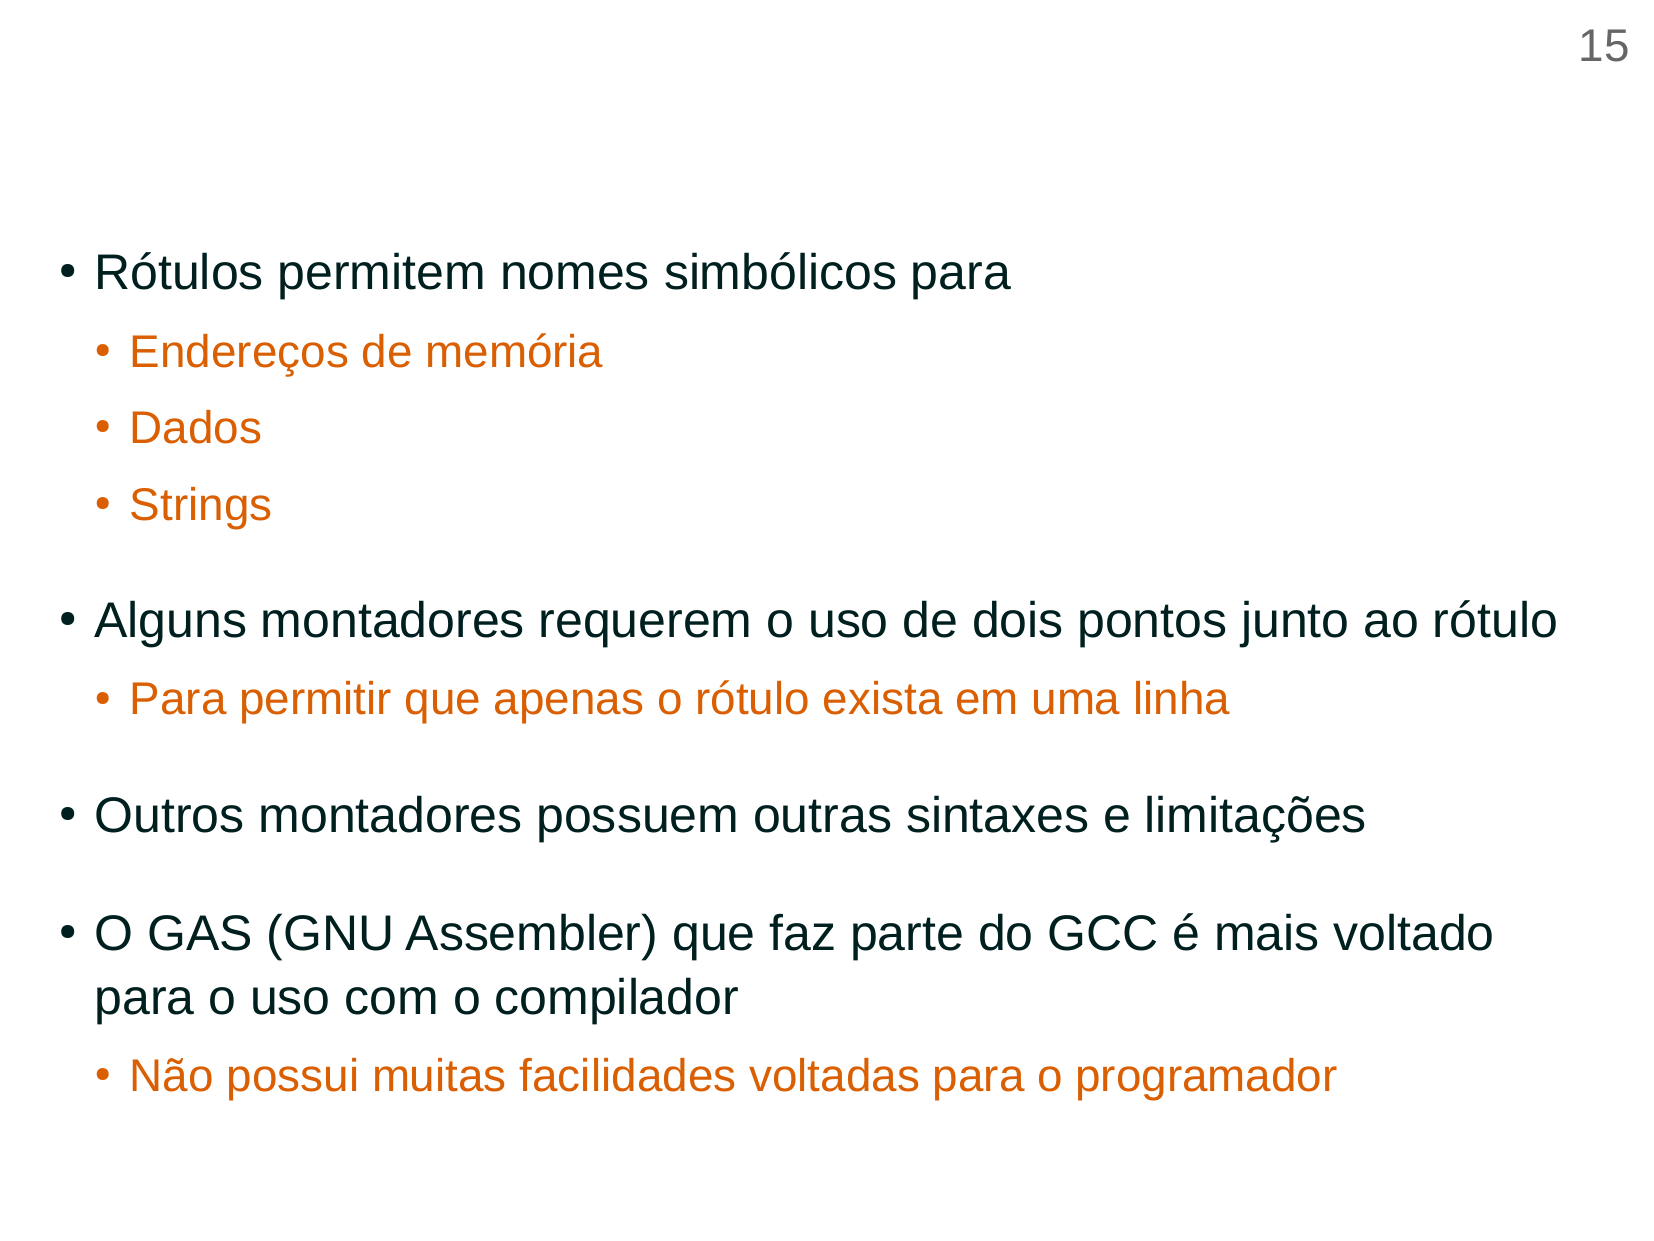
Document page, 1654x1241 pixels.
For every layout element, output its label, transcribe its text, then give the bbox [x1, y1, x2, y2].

list Rótulos permitem nomes simbólicos para Endereços de memória Dados Strings Alguns montadores requerem o uso de dois pontos junto ao rótulo Para permitir que apenas o rótulo exista em uma linha Outros montadores possuem outras sintaxes e limitações O GAS (GNU Assembler) que faz parte do GCC é mais voltado para o uso com o compilador Não possui muitas facilidades voltadas para o programador [59, 236, 1595, 1211]
